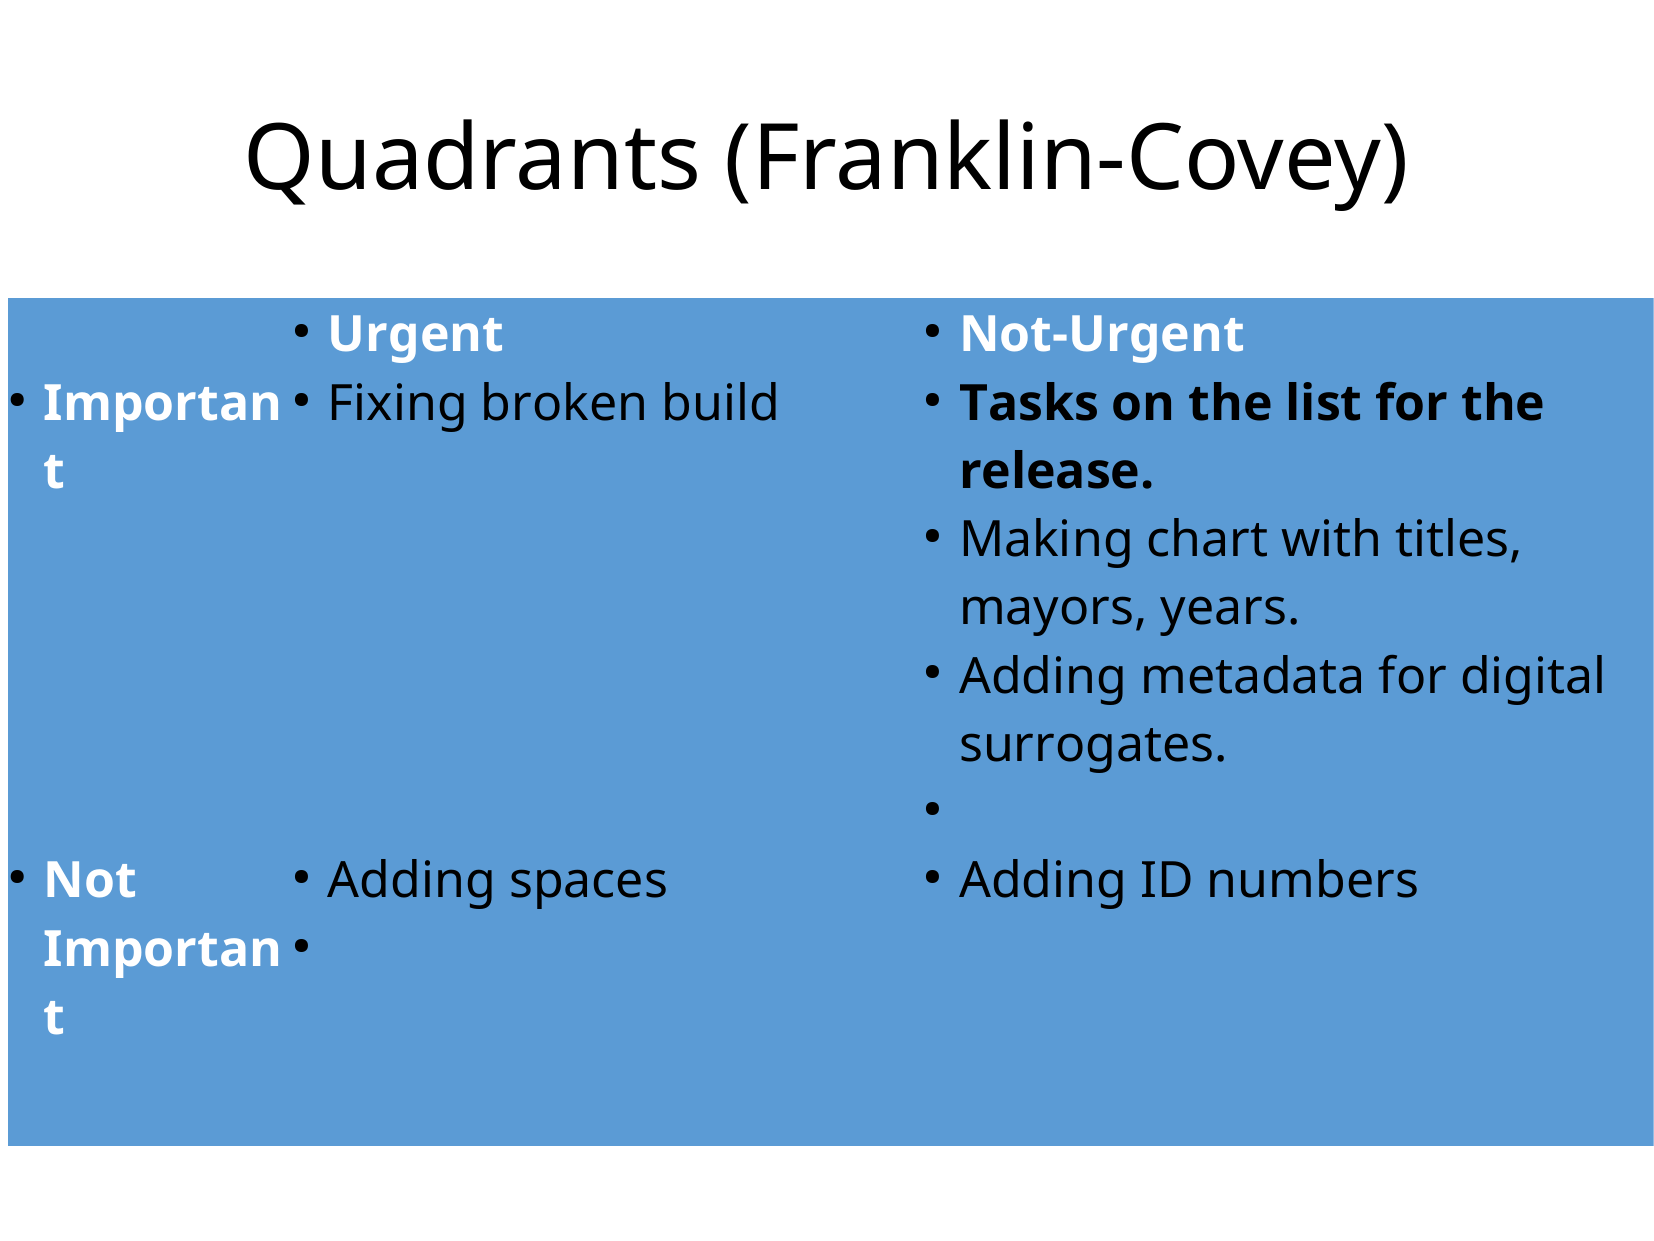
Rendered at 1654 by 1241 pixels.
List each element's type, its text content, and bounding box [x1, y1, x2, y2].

title Quadrants (Franklin-Covey) [82, 49, 1571, 257]
table_header Urgent [293, 298, 924, 367]
table_header Not-Urgent [924, 298, 1654, 367]
table_header [8, 298, 293, 367]
table_cell Not Important [8, 844, 293, 1146]
table_cell Adding ID numbers [924, 844, 1654, 1146]
table_cell Tasks on the list for the release. Making chart with titles, mayors, years. Adding metadata for digital surrogates. [924, 367, 1654, 844]
table_cell Important [8, 367, 293, 844]
table_cell Fixing broken build [293, 367, 924, 844]
table_cell Adding spaces [293, 844, 924, 1146]
